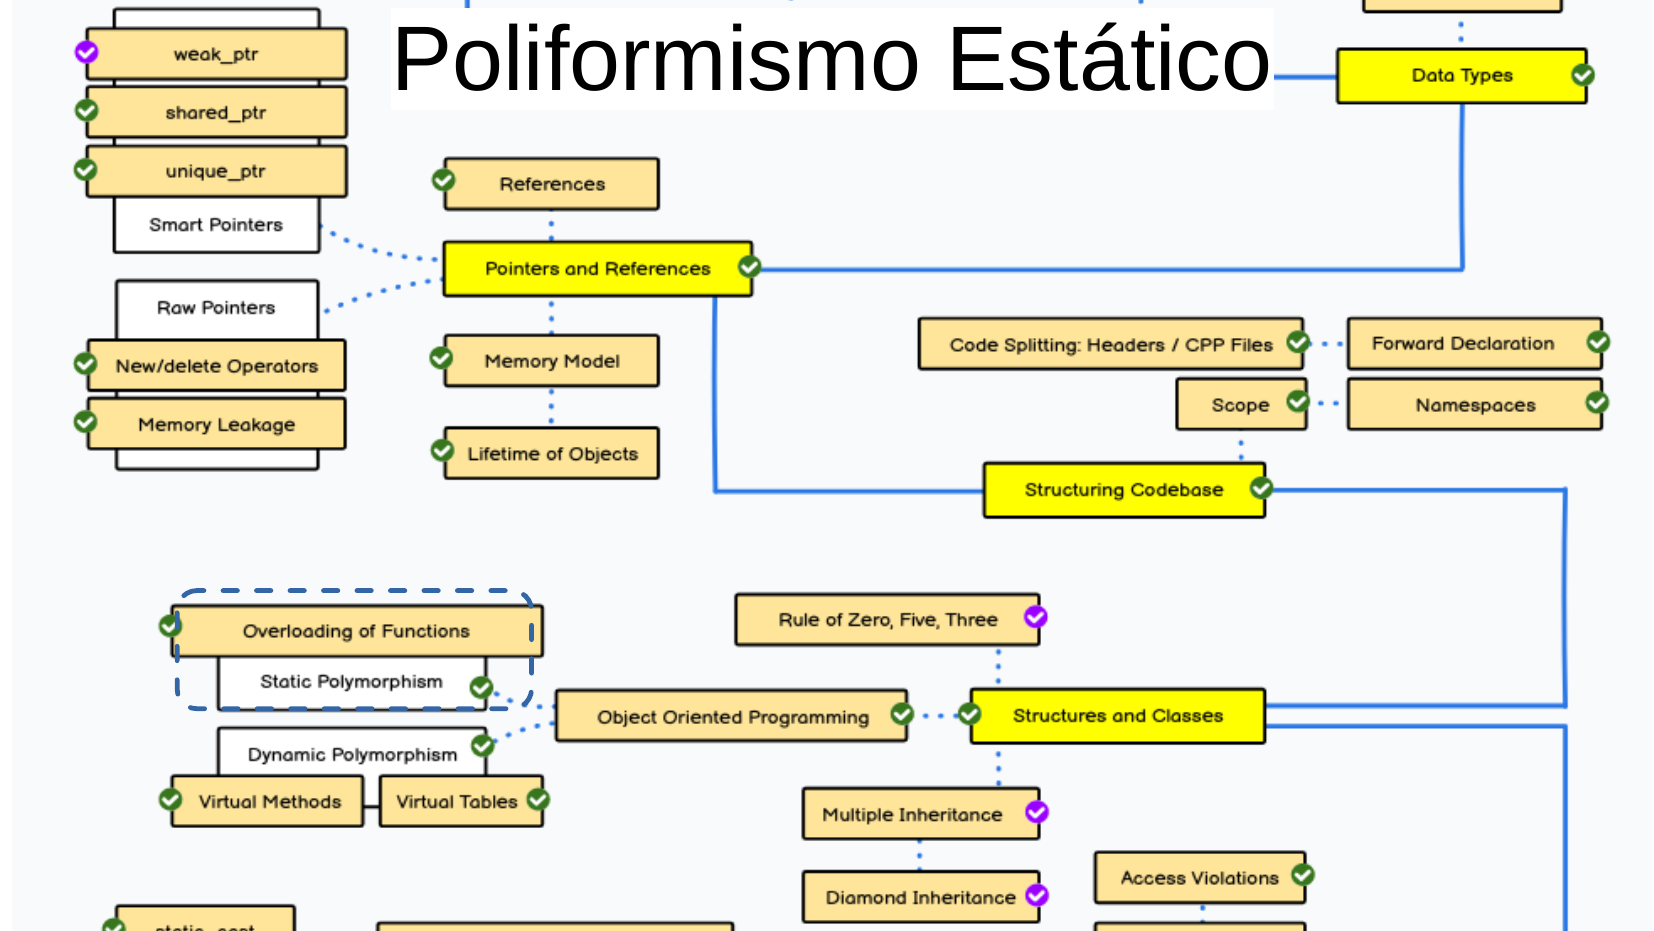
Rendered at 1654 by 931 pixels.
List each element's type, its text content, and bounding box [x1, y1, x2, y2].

picture [12, 0, 1654, 931]
title Poliformismo Estático [88, 0, 1577, 119]
